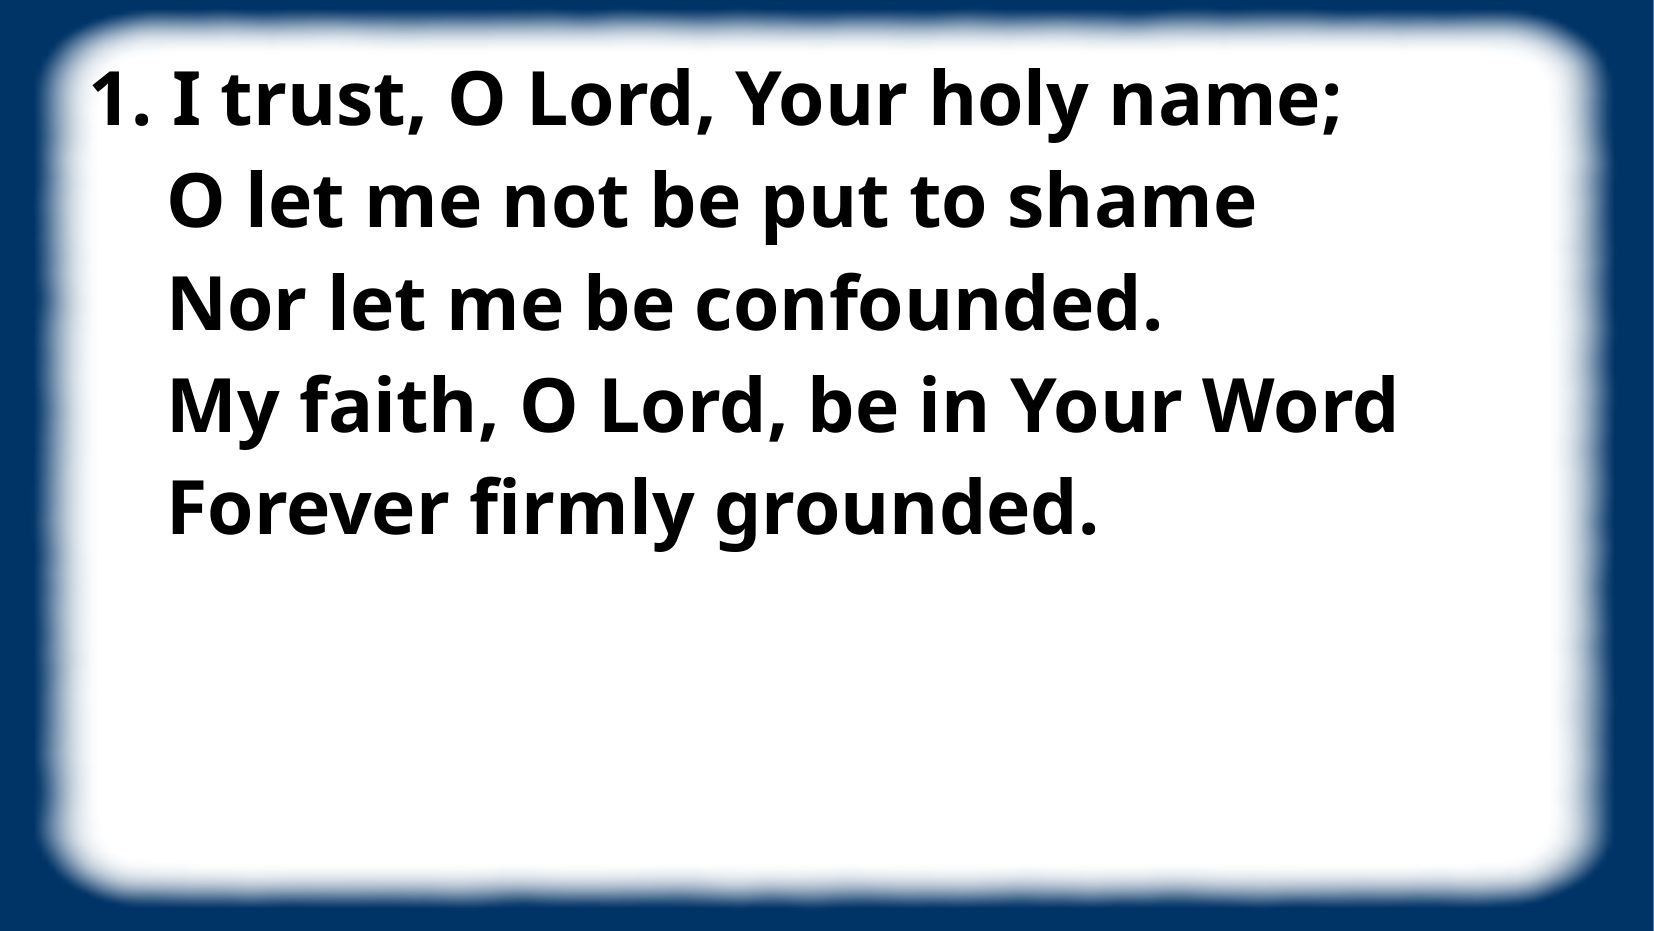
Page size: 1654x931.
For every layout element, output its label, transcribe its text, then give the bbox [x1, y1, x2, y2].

picture [0, 0, 1654, 931]
text_box 1. I trust, O Lord, Your holy name; O let me not be put to shame Nor let me be confounded. My faith, O Lord, be in Your Word Forever firmly grounded. [73, 37, 1574, 552]
